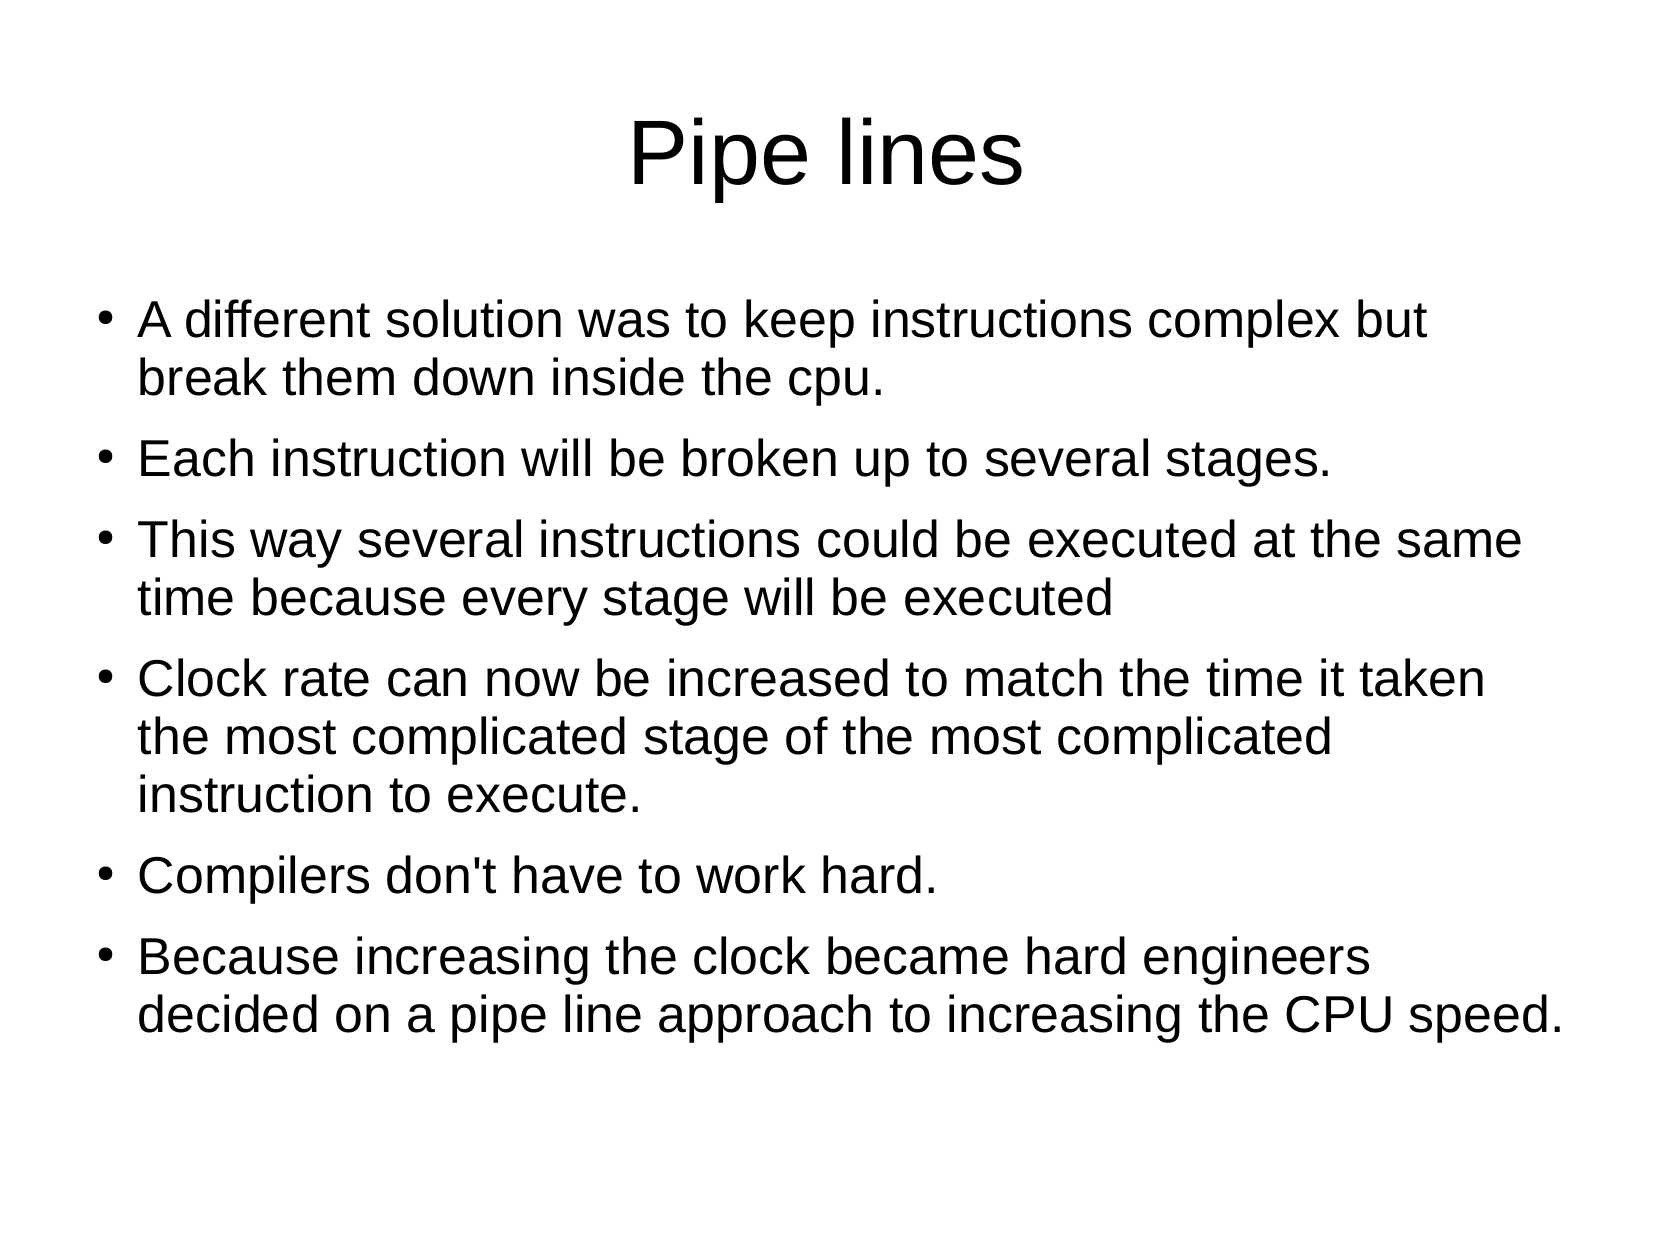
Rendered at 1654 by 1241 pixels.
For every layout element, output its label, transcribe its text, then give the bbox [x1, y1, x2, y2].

list A different solution was to keep instructions complex but break them down inside the cpu. Each instruction will be broken up to several stages. This way several instructions could be executed at the same time because every stage will be executed Clock rate can now be increased to match the time it taken the most complicated stage of the most complicated instruction to execute. Compilers don't have to work hard. Because increasing the clock became hard engineers decided on a pipe line approach to increasing the CPU speed. [82, 290, 1571, 1109]
title Pipe lines [82, 49, 1571, 257]
